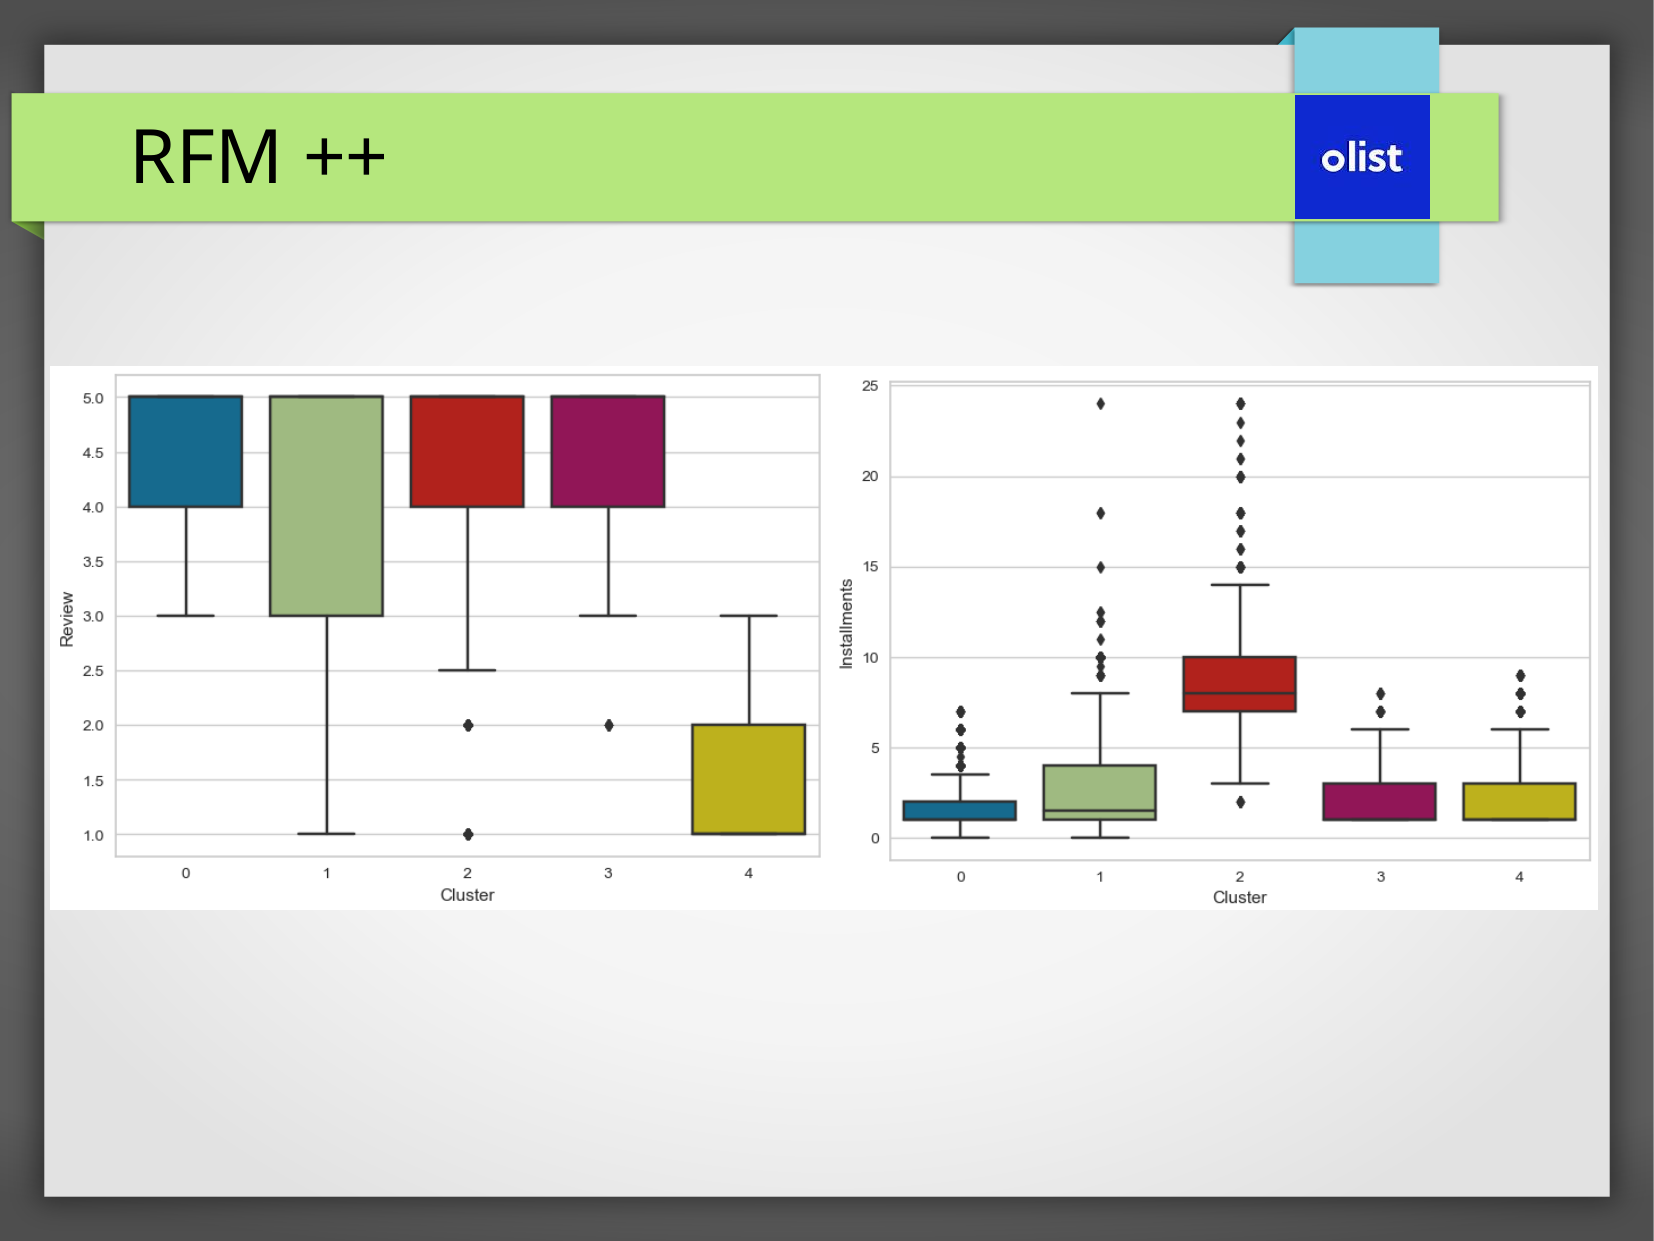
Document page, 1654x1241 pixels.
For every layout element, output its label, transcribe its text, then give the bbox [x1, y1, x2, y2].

picture [0, 0, 1654, 1241]
title RFM ++ [129, 95, 1295, 214]
